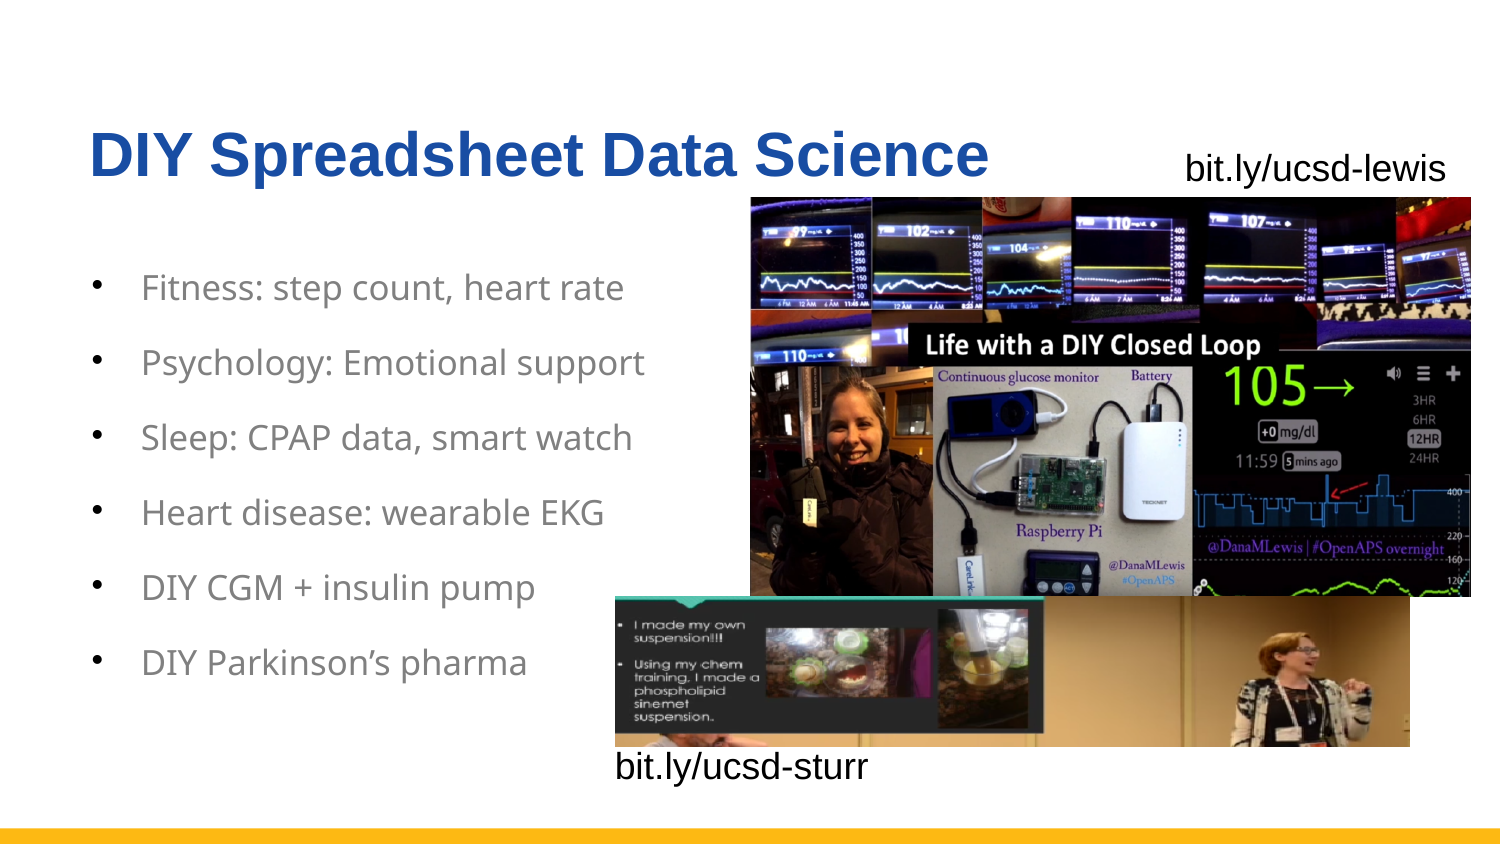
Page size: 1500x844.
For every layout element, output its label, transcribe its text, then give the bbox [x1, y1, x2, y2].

text_box bit.ly/ucsd-lewis [1170, 140, 1496, 240]
text_box DIY Spreadsheet Data Science [75, 0, 1425, 197]
text_box Fitness: step count, heart rate Psychology: Emotional support Sleep: CPAP data, smart watch Heart disease: wearable EKG DIY CGM + insulin pump DIY Parkinson’s pharma [75, 197, 750, 687]
picture [615, 197, 1471, 747]
text_box bit.ly/ucsd-sturr [600, 738, 978, 796]
